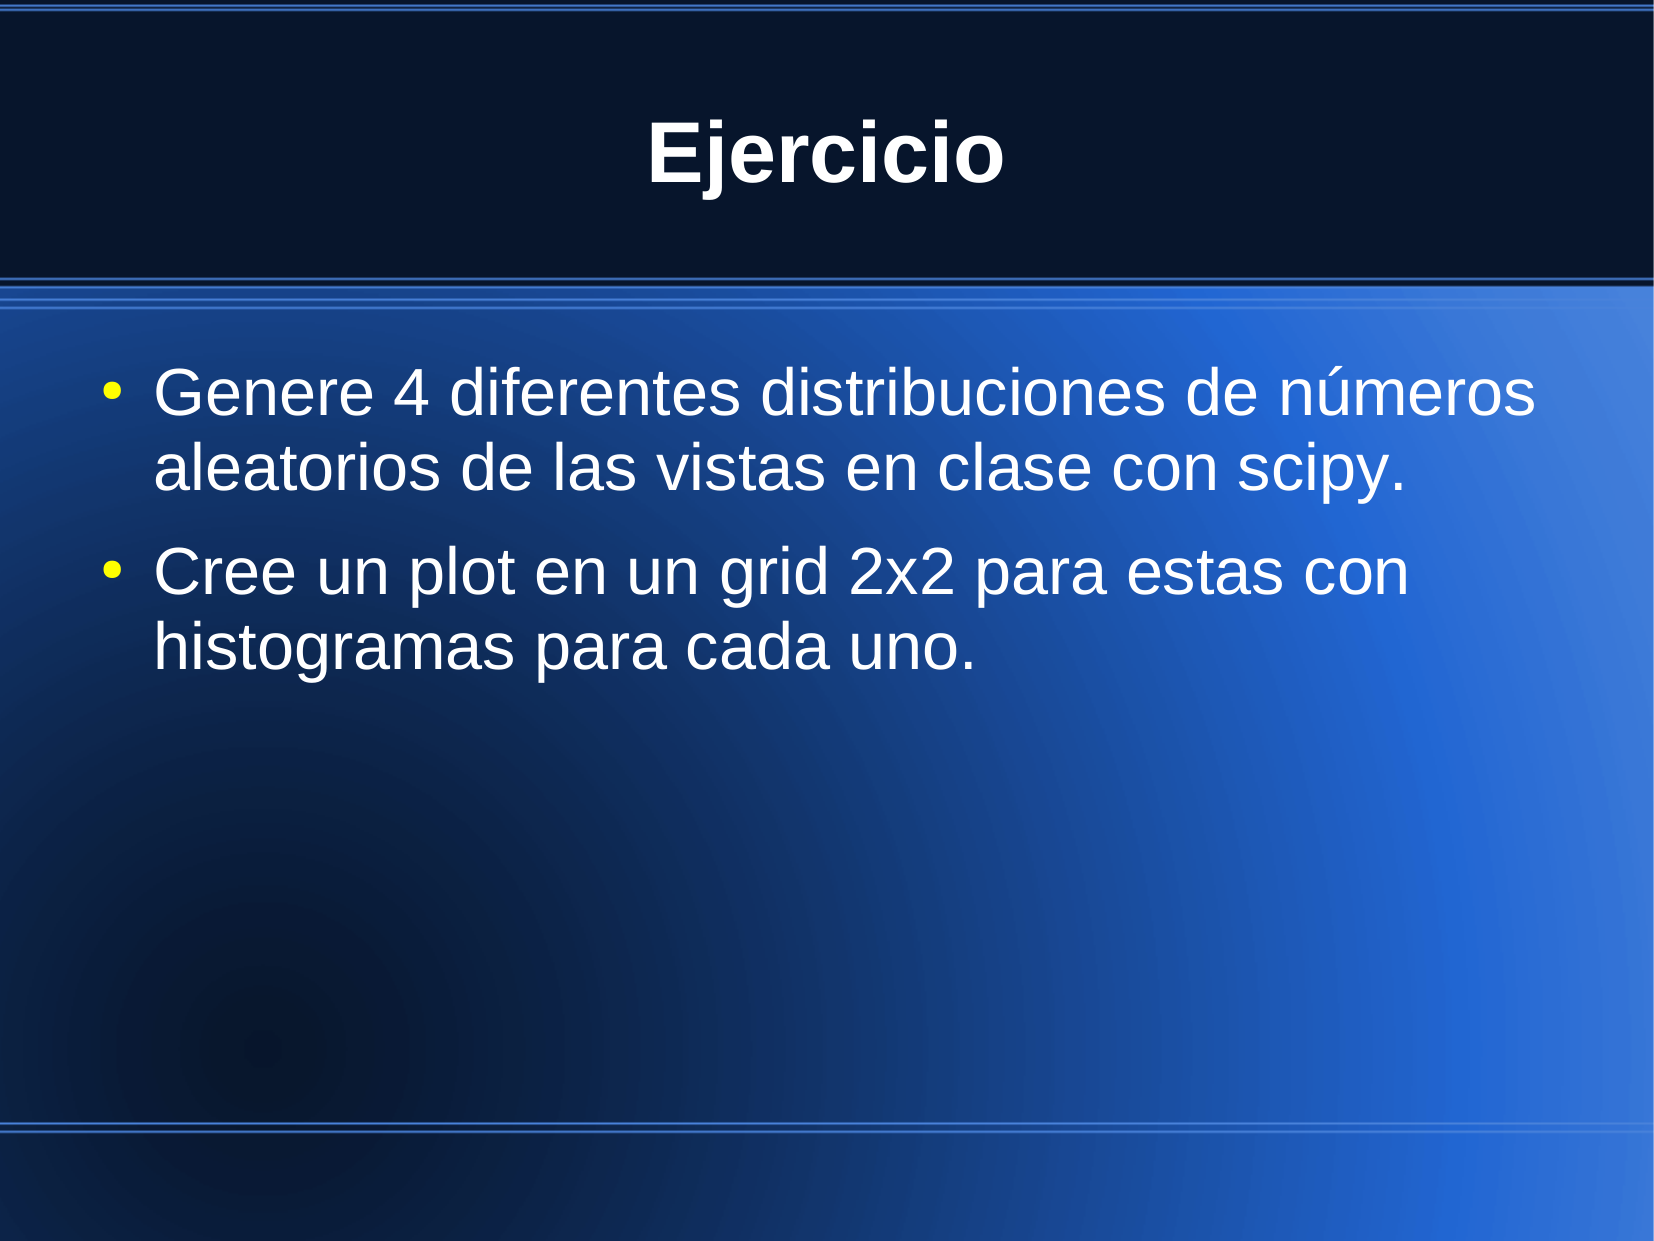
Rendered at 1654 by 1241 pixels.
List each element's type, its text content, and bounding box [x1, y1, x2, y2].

picture [0, 0, 1654, 1241]
list Genere 4 diferentes distribuciones de números aleatorios de las vistas en clase con scipy. Cree un plot en un grid 2x2 para estas con histogramas para cada uno. [82, 355, 1571, 1075]
title Ejercicio [82, 49, 1571, 257]
